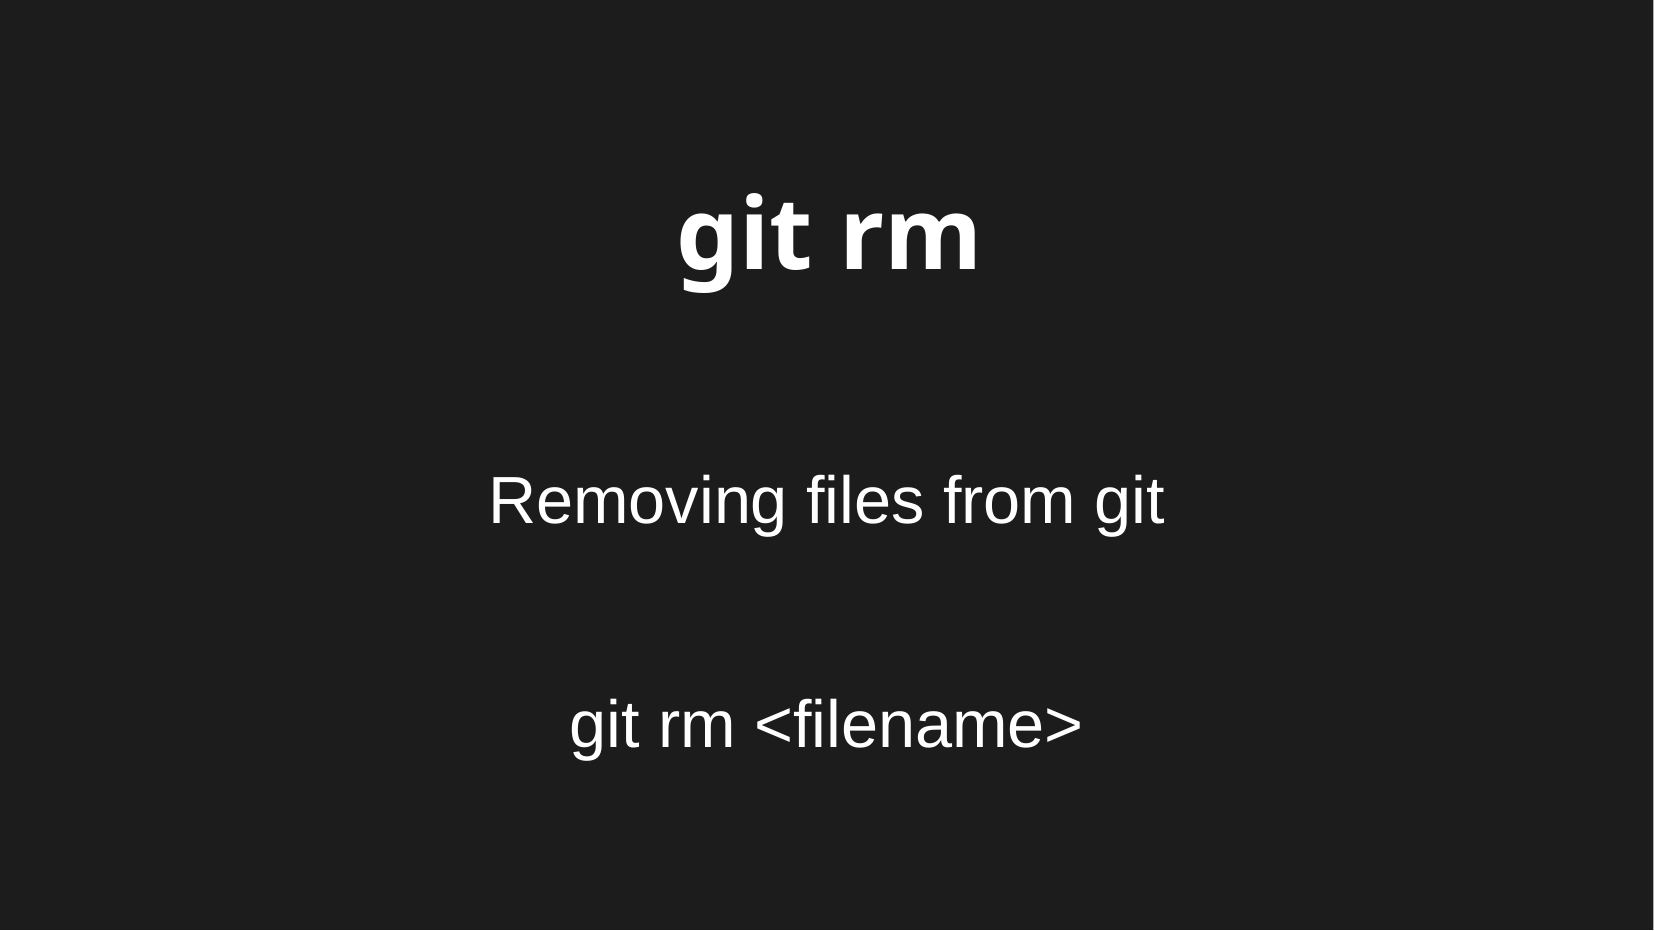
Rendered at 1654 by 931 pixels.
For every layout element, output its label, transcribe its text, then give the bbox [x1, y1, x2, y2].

subtitle Removing files from git git rm <filename> [82, 342, 1571, 882]
title git rm [253, 153, 1406, 308]
